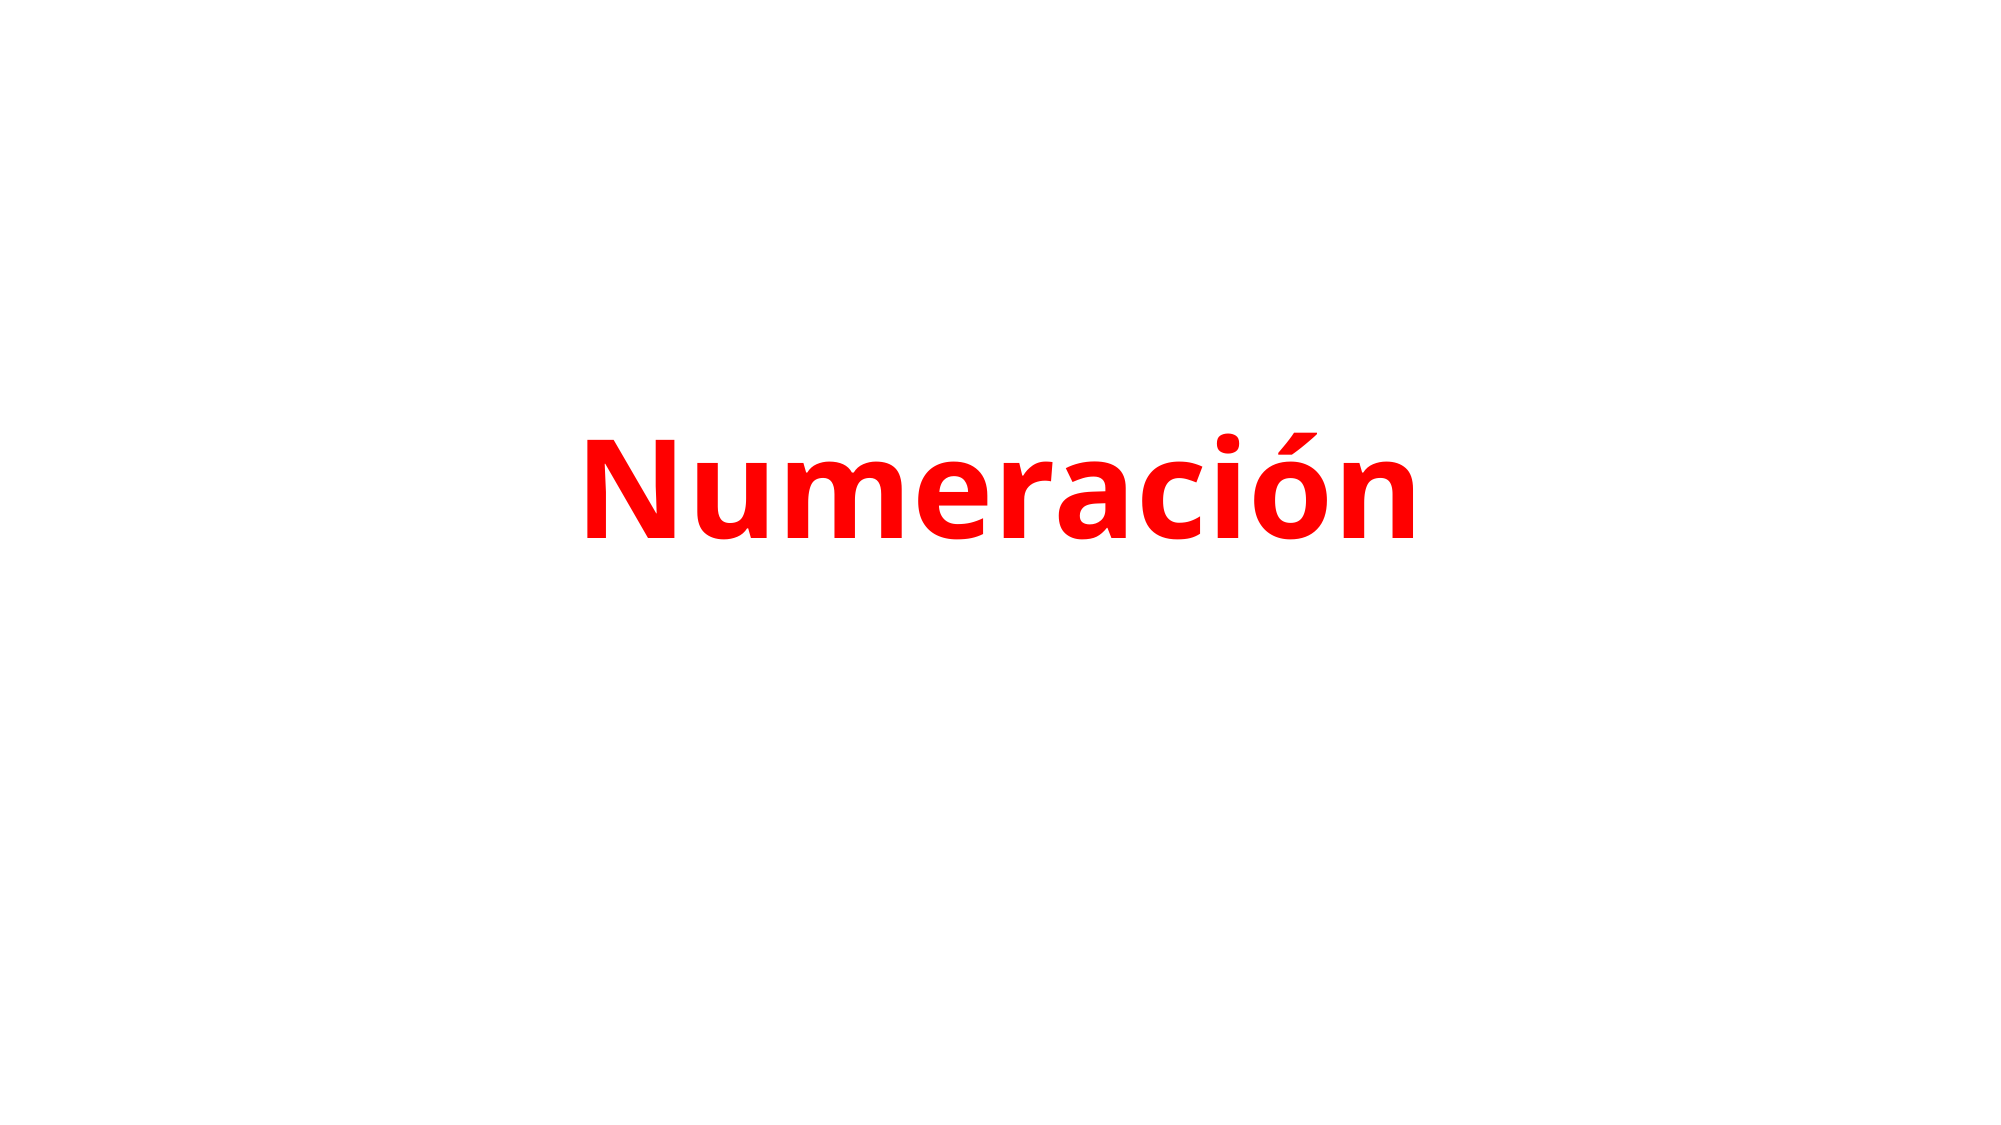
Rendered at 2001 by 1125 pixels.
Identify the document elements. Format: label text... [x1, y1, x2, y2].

title Numeración [249, 184, 1750, 576]
